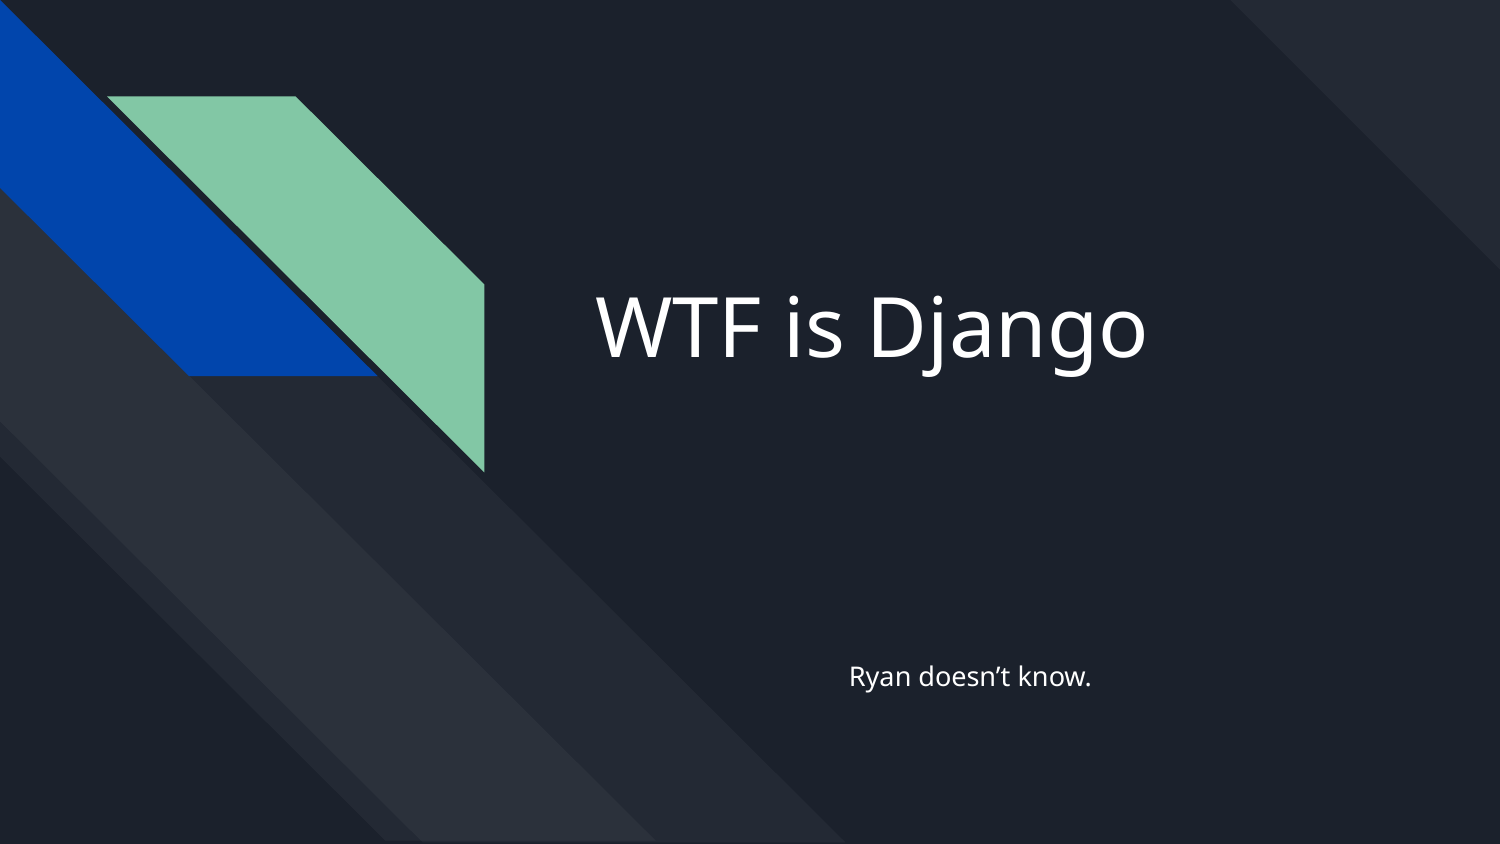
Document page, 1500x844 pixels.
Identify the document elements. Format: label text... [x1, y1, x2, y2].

title WTF is Django [580, 258, 1404, 518]
subtitle Ryan doesn’t know. [833, 643, 1404, 727]
